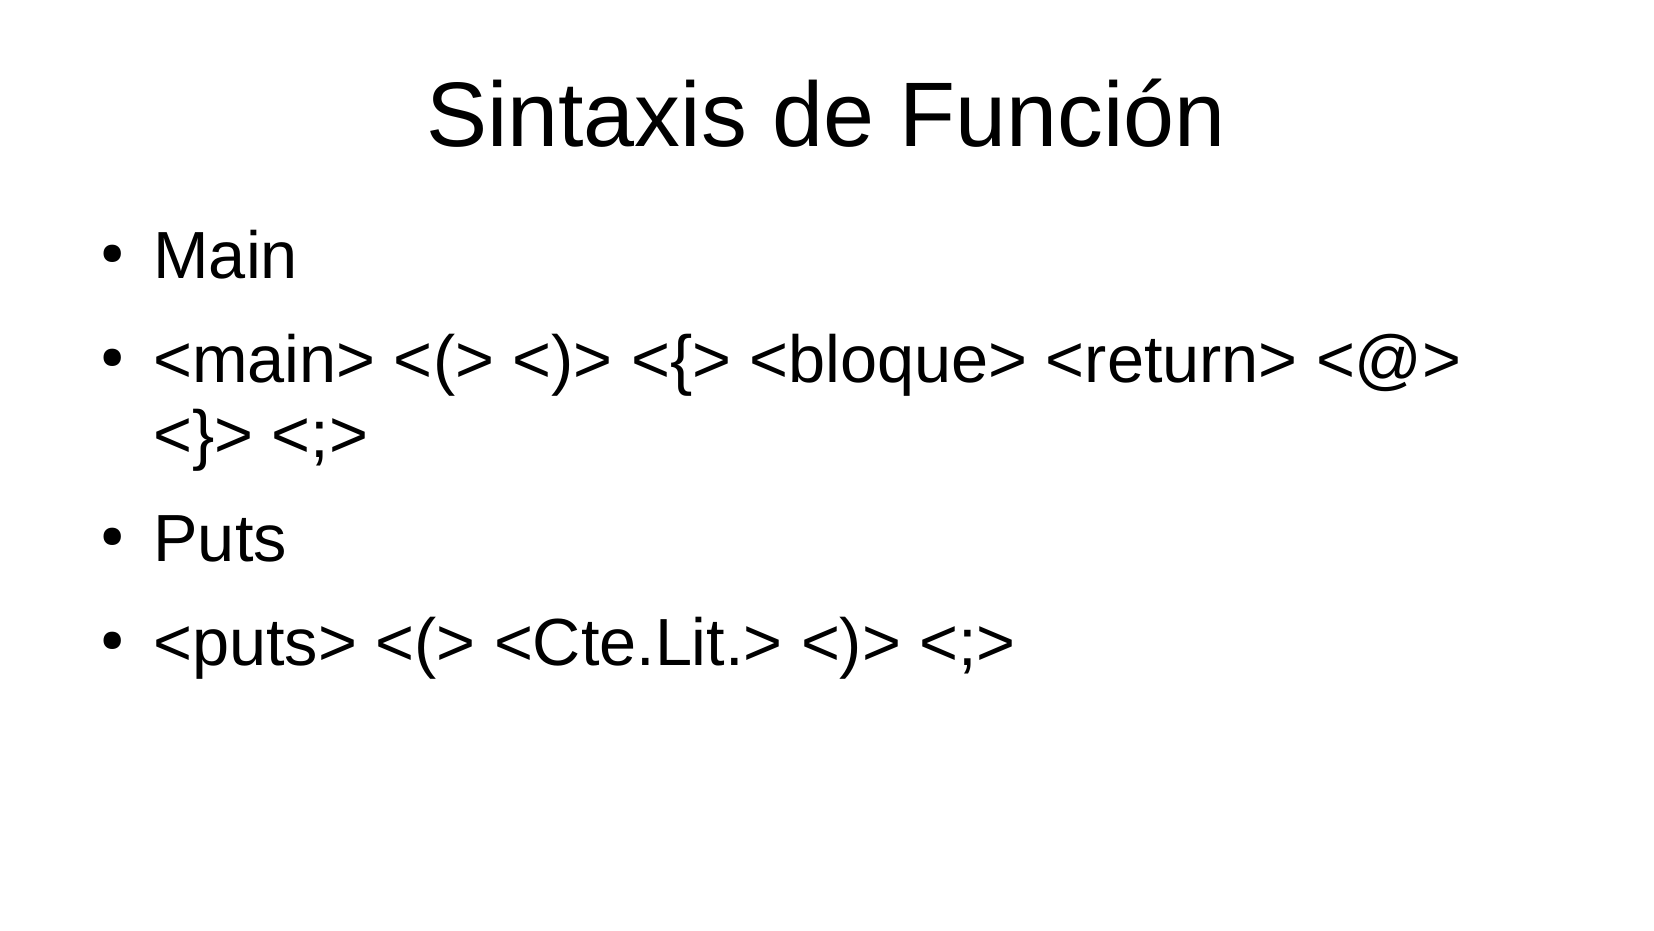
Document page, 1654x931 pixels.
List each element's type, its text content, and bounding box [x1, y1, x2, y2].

list Main <main> <(> <)> <{> <bloque> <return> <@> <}> <;> Puts <puts> <(> <Cte.Lit.> <)> <;> [82, 217, 1571, 758]
title Sintaxis de Función [82, 37, 1571, 193]
